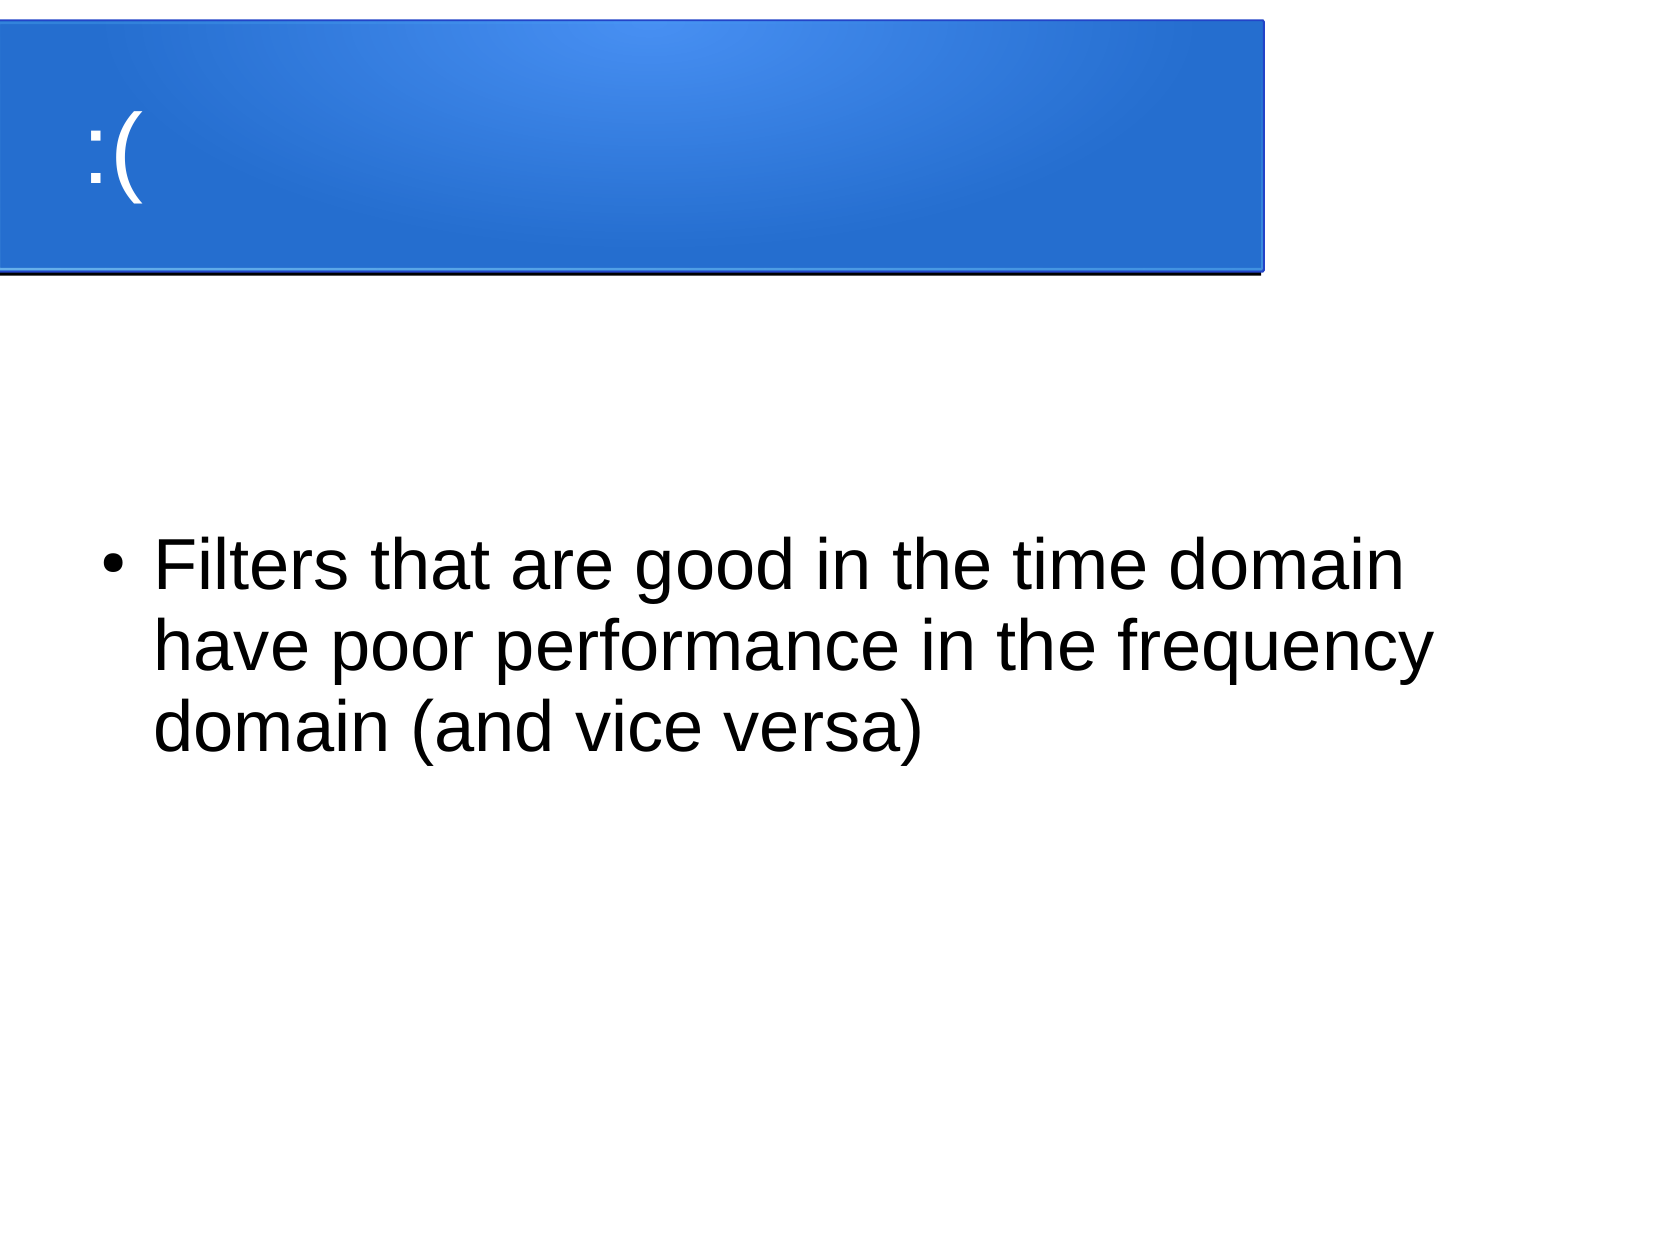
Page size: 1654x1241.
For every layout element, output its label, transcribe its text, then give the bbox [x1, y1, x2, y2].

title :( [82, 47, 1235, 252]
list Filters that are good in the time domain have poor performance in the frequency domain (and vice versa) [82, 299, 1571, 1019]
